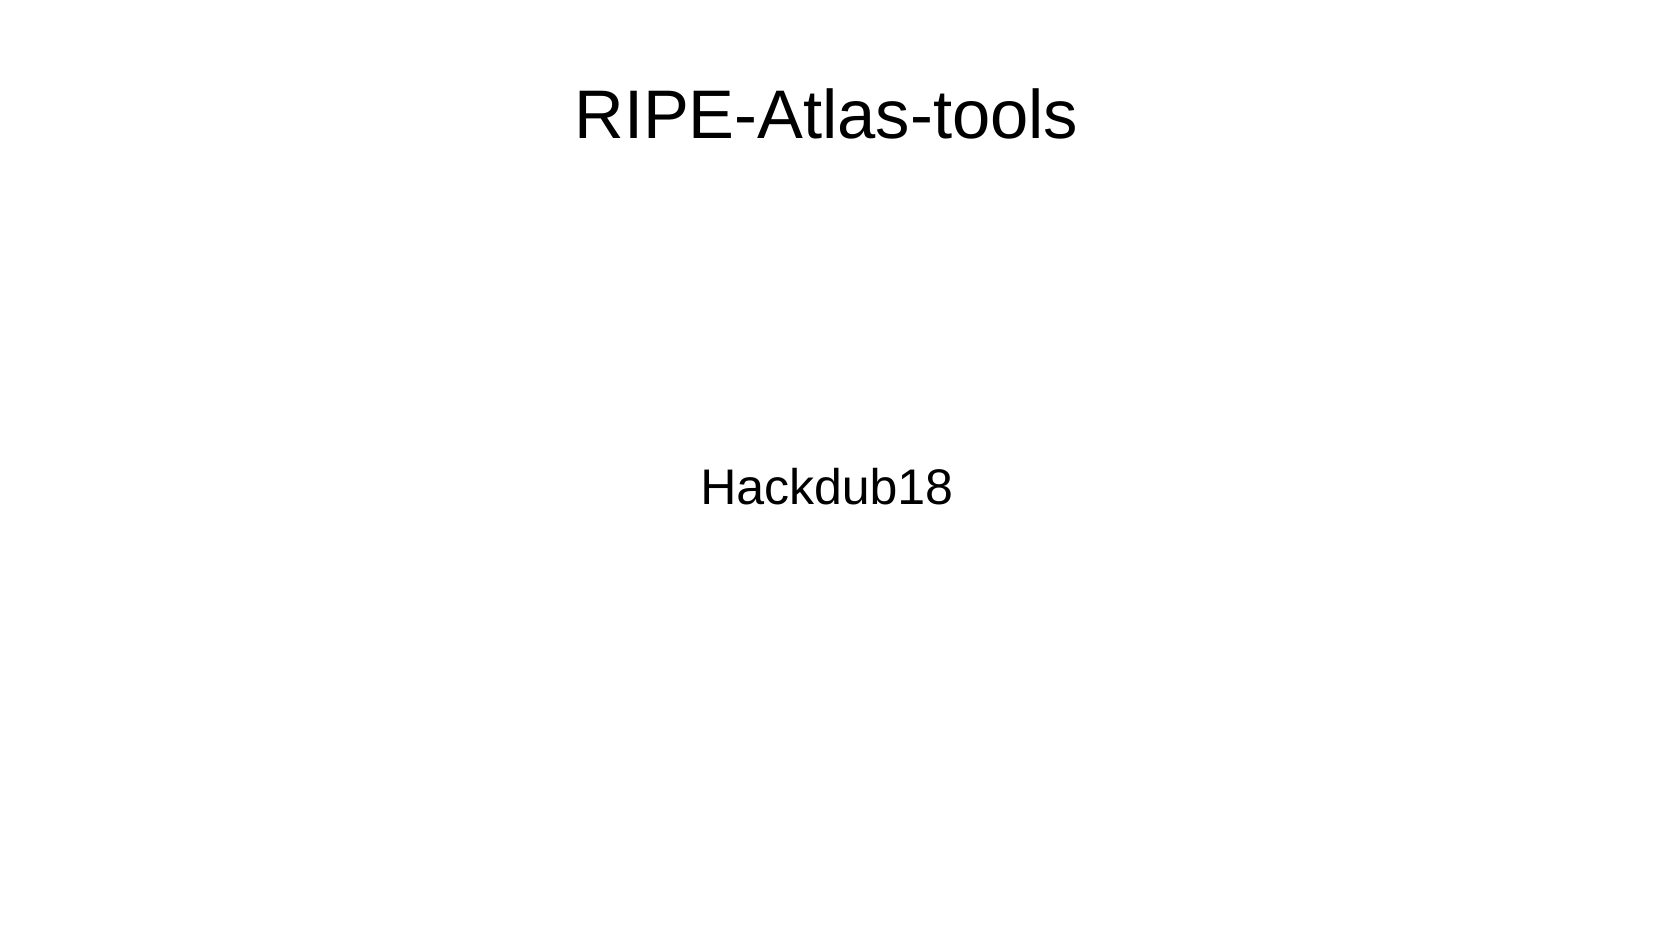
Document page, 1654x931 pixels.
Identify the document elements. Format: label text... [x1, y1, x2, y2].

subtitle Hackdub18 [82, 217, 1571, 758]
title RIPE-Atlas-tools [82, 37, 1571, 193]
